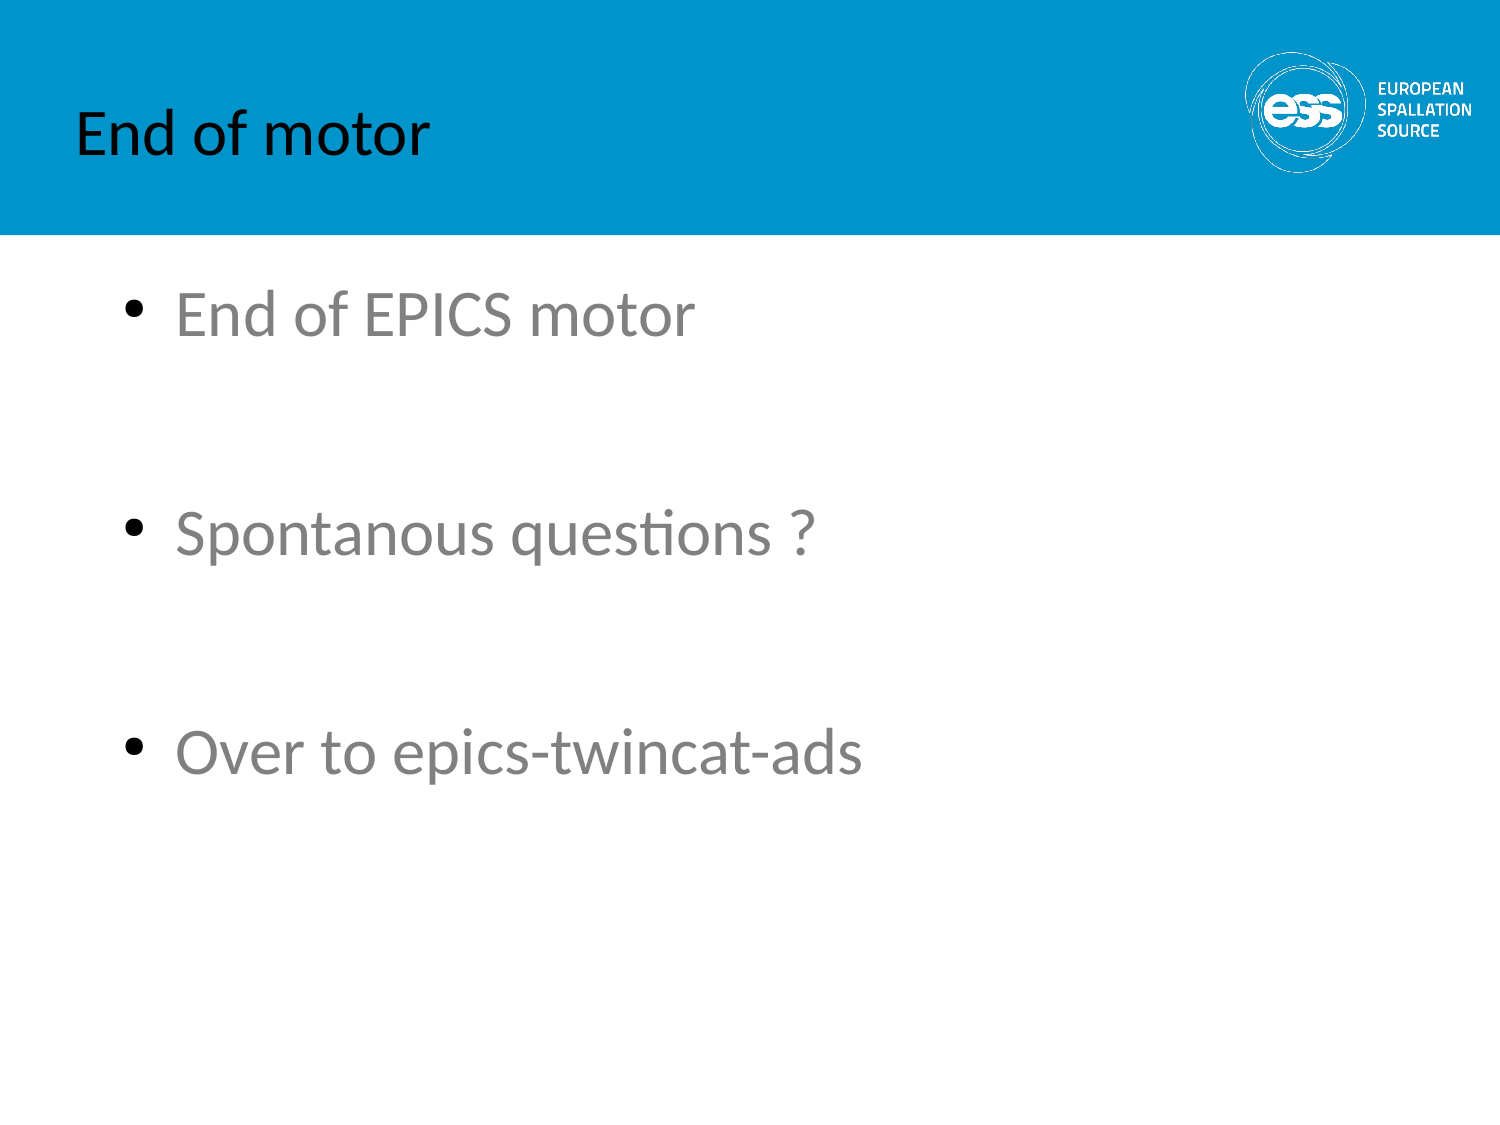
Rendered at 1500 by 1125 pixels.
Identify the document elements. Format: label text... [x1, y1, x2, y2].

picture [1389, 104, 1393, 115]
picture [1400, 83, 1407, 94]
picture [1379, 83, 1385, 94]
title End of motor [75, 45, 1247, 233]
picture [1423, 83, 1430, 94]
picture [1422, 125, 1428, 134]
picture [1454, 83, 1458, 94]
picture [1418, 104, 1423, 115]
picture [1436, 104, 1444, 115]
picture [1264, 94, 1342, 127]
picture [1432, 125, 1438, 136]
list End of EPICS motor Spontanous questions ? Over to epics-twincat-ads [90, 262, 1441, 1005]
picture [1443, 86, 1450, 93]
picture [1398, 109, 1406, 115]
picture [1409, 104, 1415, 115]
